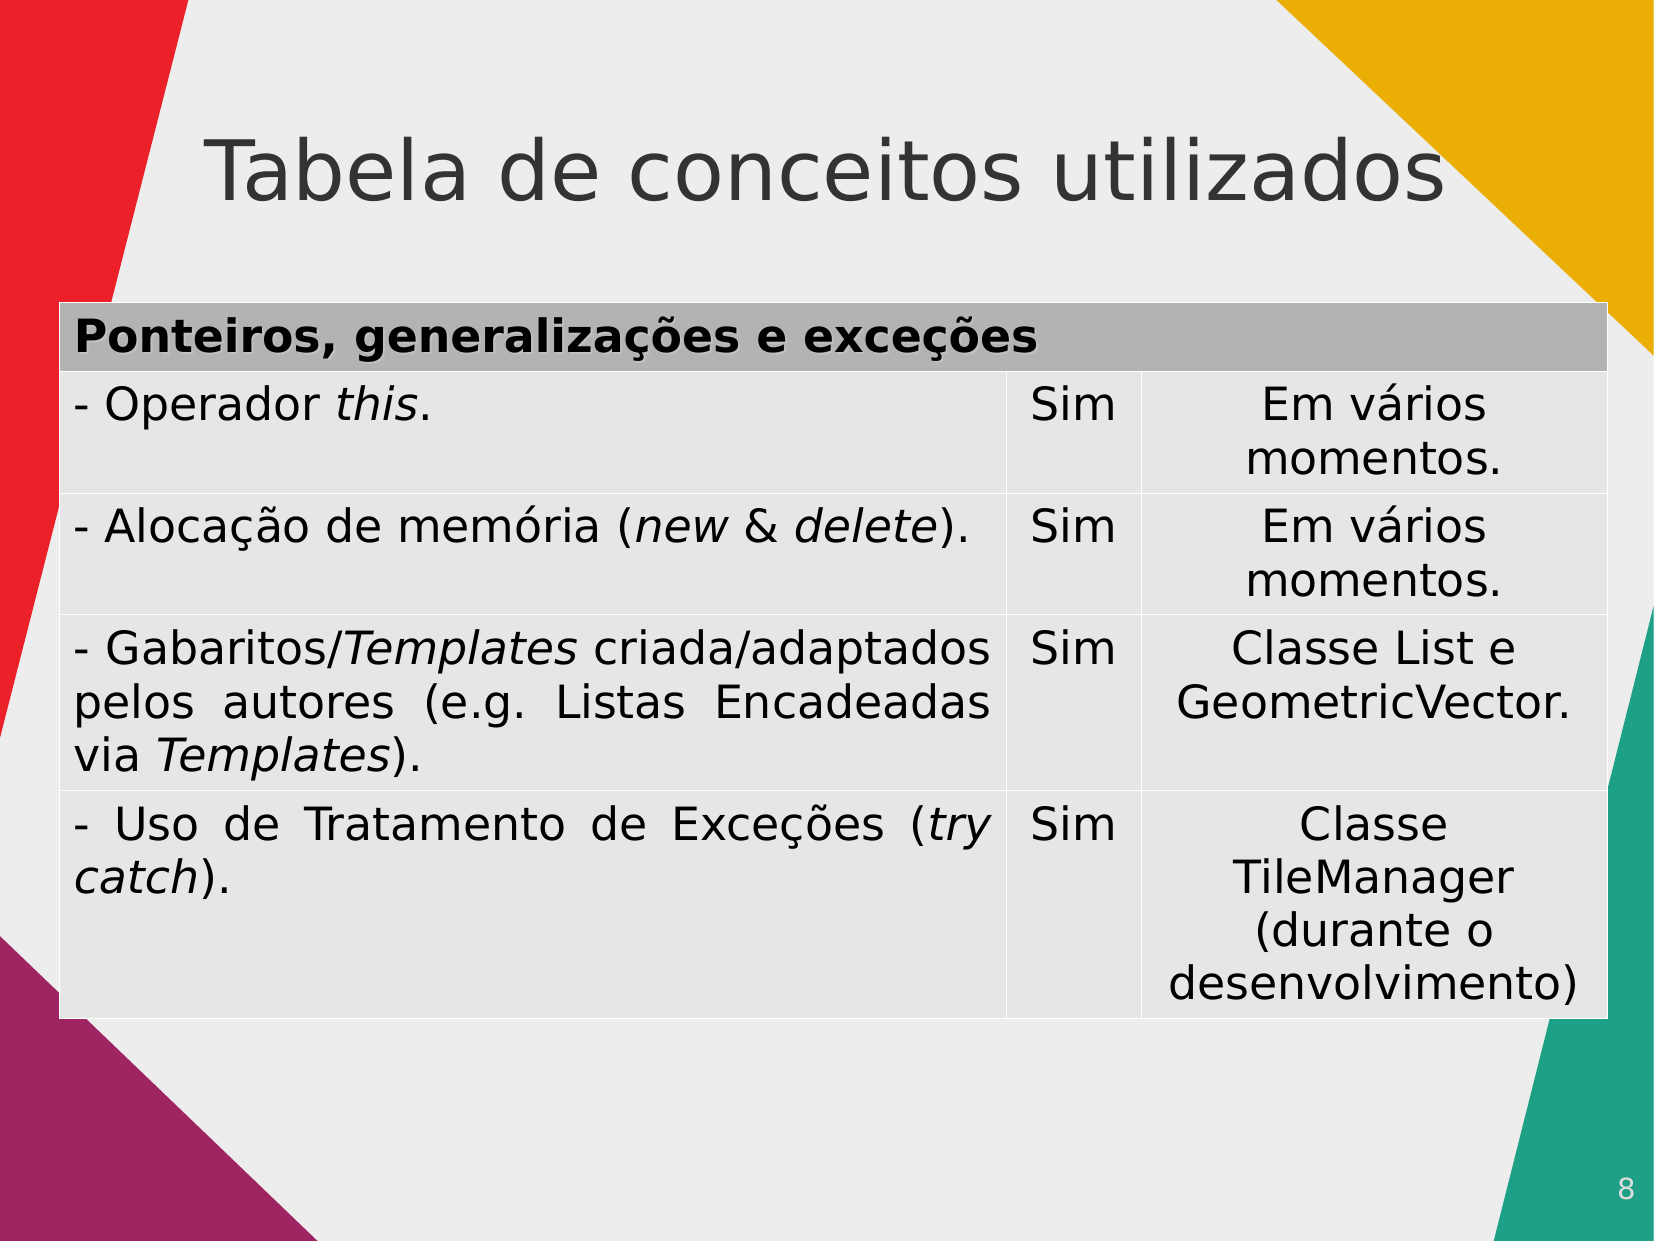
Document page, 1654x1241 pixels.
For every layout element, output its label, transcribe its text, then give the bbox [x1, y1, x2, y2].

table_cell Classe TileManager (durante o desenvolvimento) [1142, 791, 1607, 1018]
table_cell - Uso de Tratamento de Exceções (try catch). [60, 791, 1006, 1018]
table_header Ponteiros, generalizações e exceções [60, 303, 1607, 371]
table_cell Classe List e GeometricVector. [1142, 615, 1607, 790]
table_cell Sim [1007, 372, 1141, 493]
table_cell Sim [1007, 494, 1141, 614]
table_cell Sim [1007, 791, 1141, 1018]
table_cell - Alocação de memória (new & delete). [60, 494, 1006, 614]
table_cell - Gabaritos/Templates criada/adaptados pelos autores (e.g. Listas Encadeadas via Templates). [60, 615, 1006, 790]
table_cell - Operador this. [60, 372, 1006, 493]
table_cell Em vários momentos. [1142, 494, 1607, 614]
title Tabela de conceitos utilizados [114, 73, 1539, 271]
table_cell Em vários momentos. [1142, 372, 1607, 493]
table_cell Sim [1007, 615, 1141, 790]
